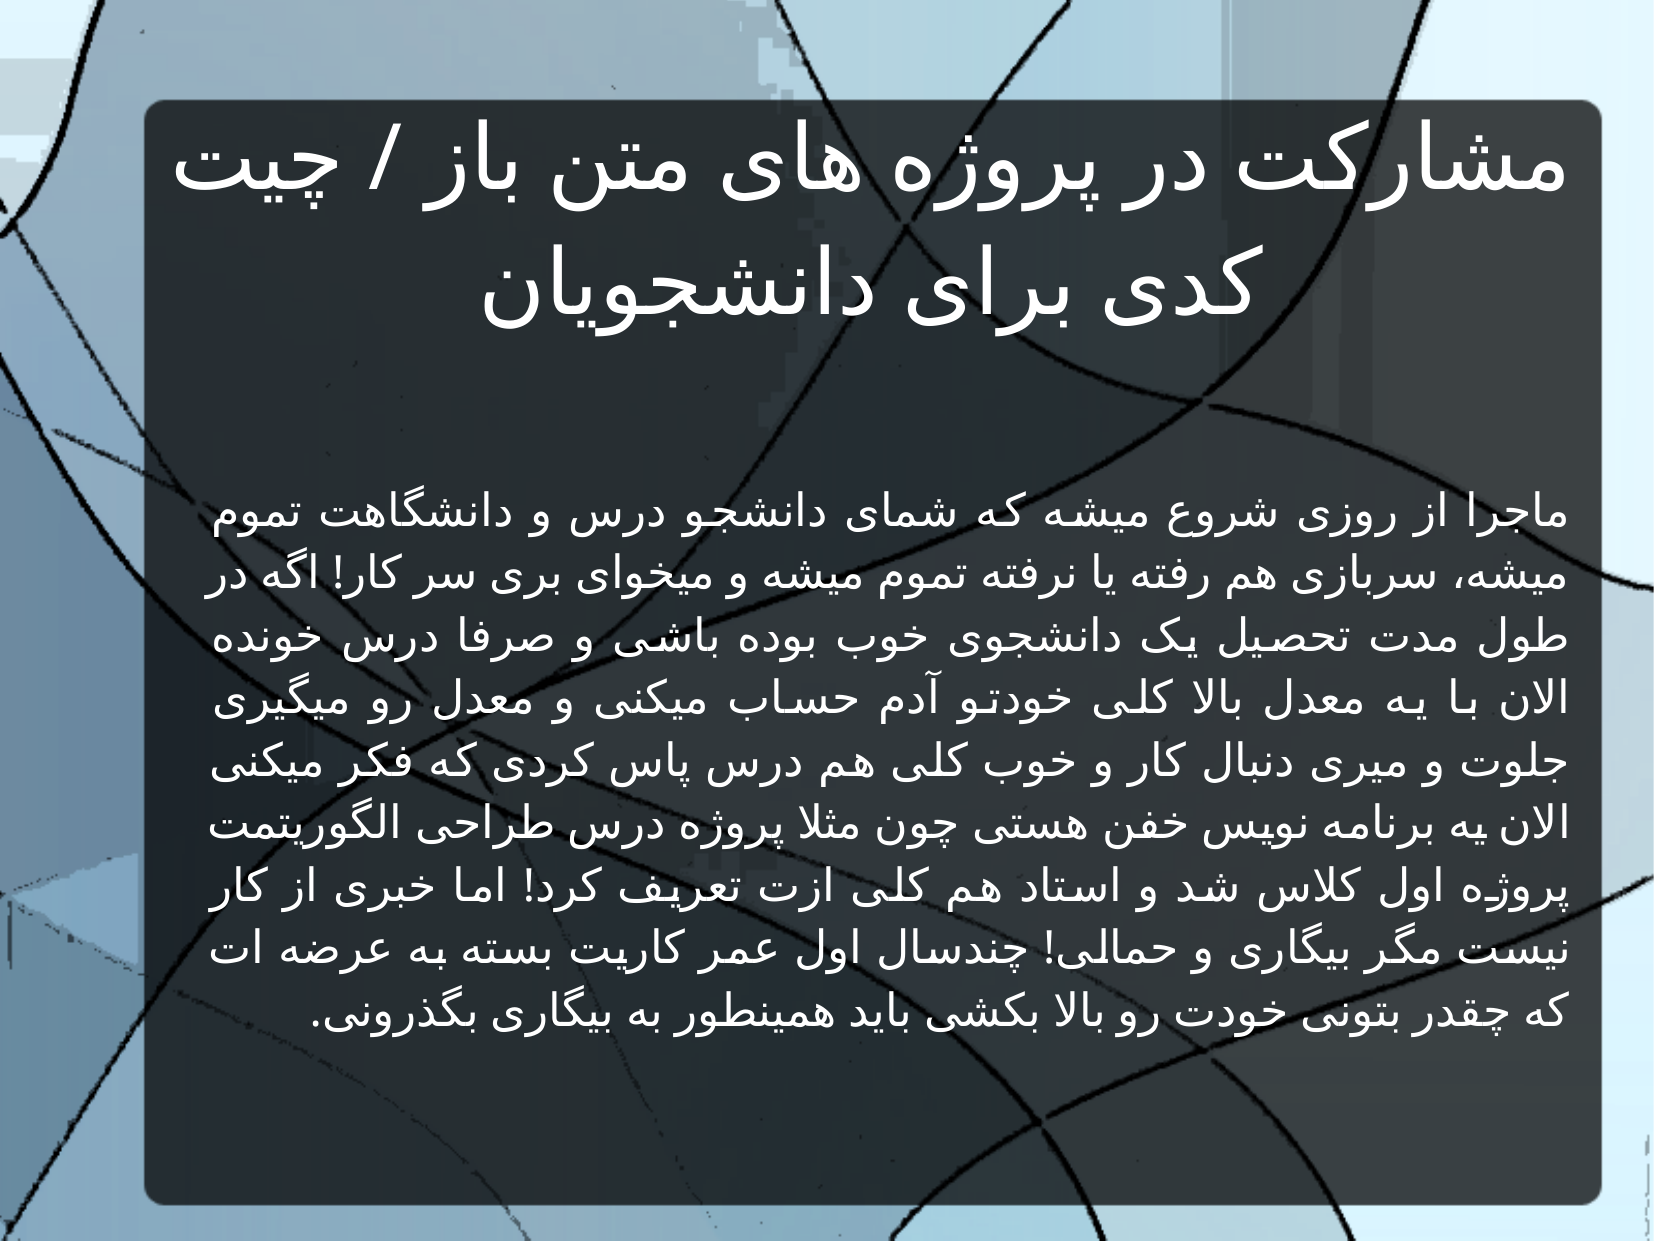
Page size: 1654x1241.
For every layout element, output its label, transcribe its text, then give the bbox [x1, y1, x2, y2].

title مشارکت در پروژه های متن باز / چیت کدی برای دانشجویان [159, 105, 1583, 328]
subtitle ماجرا از روزی شروع میشه که شمای دانشجو درس و دانشگاهت تموم میشه، سربازی هم رفته یا نرفته تموم میشه و میخوای بری سر کار! اگه در طول مدت تحصیل یک دانشجوی خوب بوده باشی و صرفا درس خونده الان با یه معدل بالا کلی خودتو آدم حساب میکنی و معدل رو میگیری جلوت و میری دنبال کار و خوب کلی هم درس پاس کردی که فکر میکنی الان یه برنامه نویس خفن هستی چون مثلا پروژه درس طراحی الگوریتمت پروژه اول کلاس شد و استاد هم کلی ازت تعریف کرد! اما خبری از کار نیست مگر بیگاری و حمالی! چندسال اول عمر کاریت بسته به عرضه ات که چقدر بتونی خودت رو بالا بکشی باید همینطور به بیگاری بگذرونی. [206, 349, 1571, 1168]
picture [0, 0, 1654, 1241]
